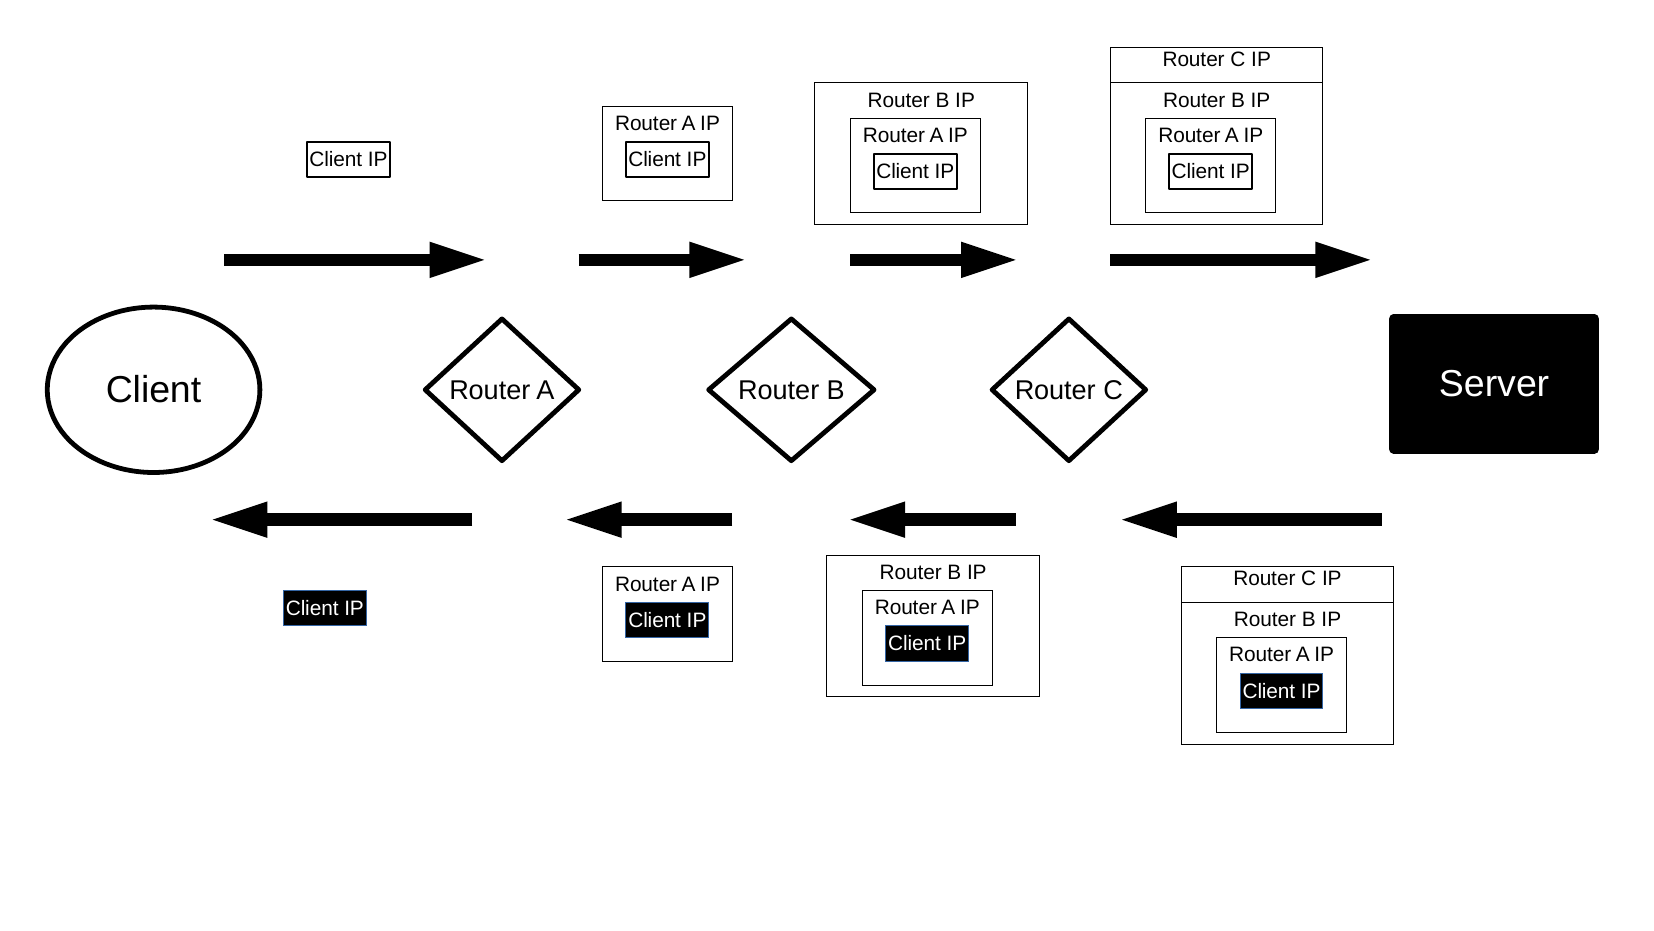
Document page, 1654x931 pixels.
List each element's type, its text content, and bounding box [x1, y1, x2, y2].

text_box Server [1393, 318, 1595, 449]
text_box Client IP [307, 141, 390, 178]
text_box Router C IP [1181, 566, 1394, 745]
text_box Router A [425, 318, 579, 461]
text_box Router B IP [814, 82, 1028, 225]
text_box Client [47, 307, 260, 473]
text_box Router A IP [602, 566, 733, 662]
text_box Router C [992, 318, 1146, 461]
text_box Client IP [625, 141, 709, 178]
text_box Router C IP [1110, 47, 1323, 225]
text_box Client IP [283, 590, 367, 626]
text_box Router B IP [826, 555, 1040, 697]
text_box Router A IP [602, 106, 733, 201]
text_box Router B [708, 318, 875, 461]
